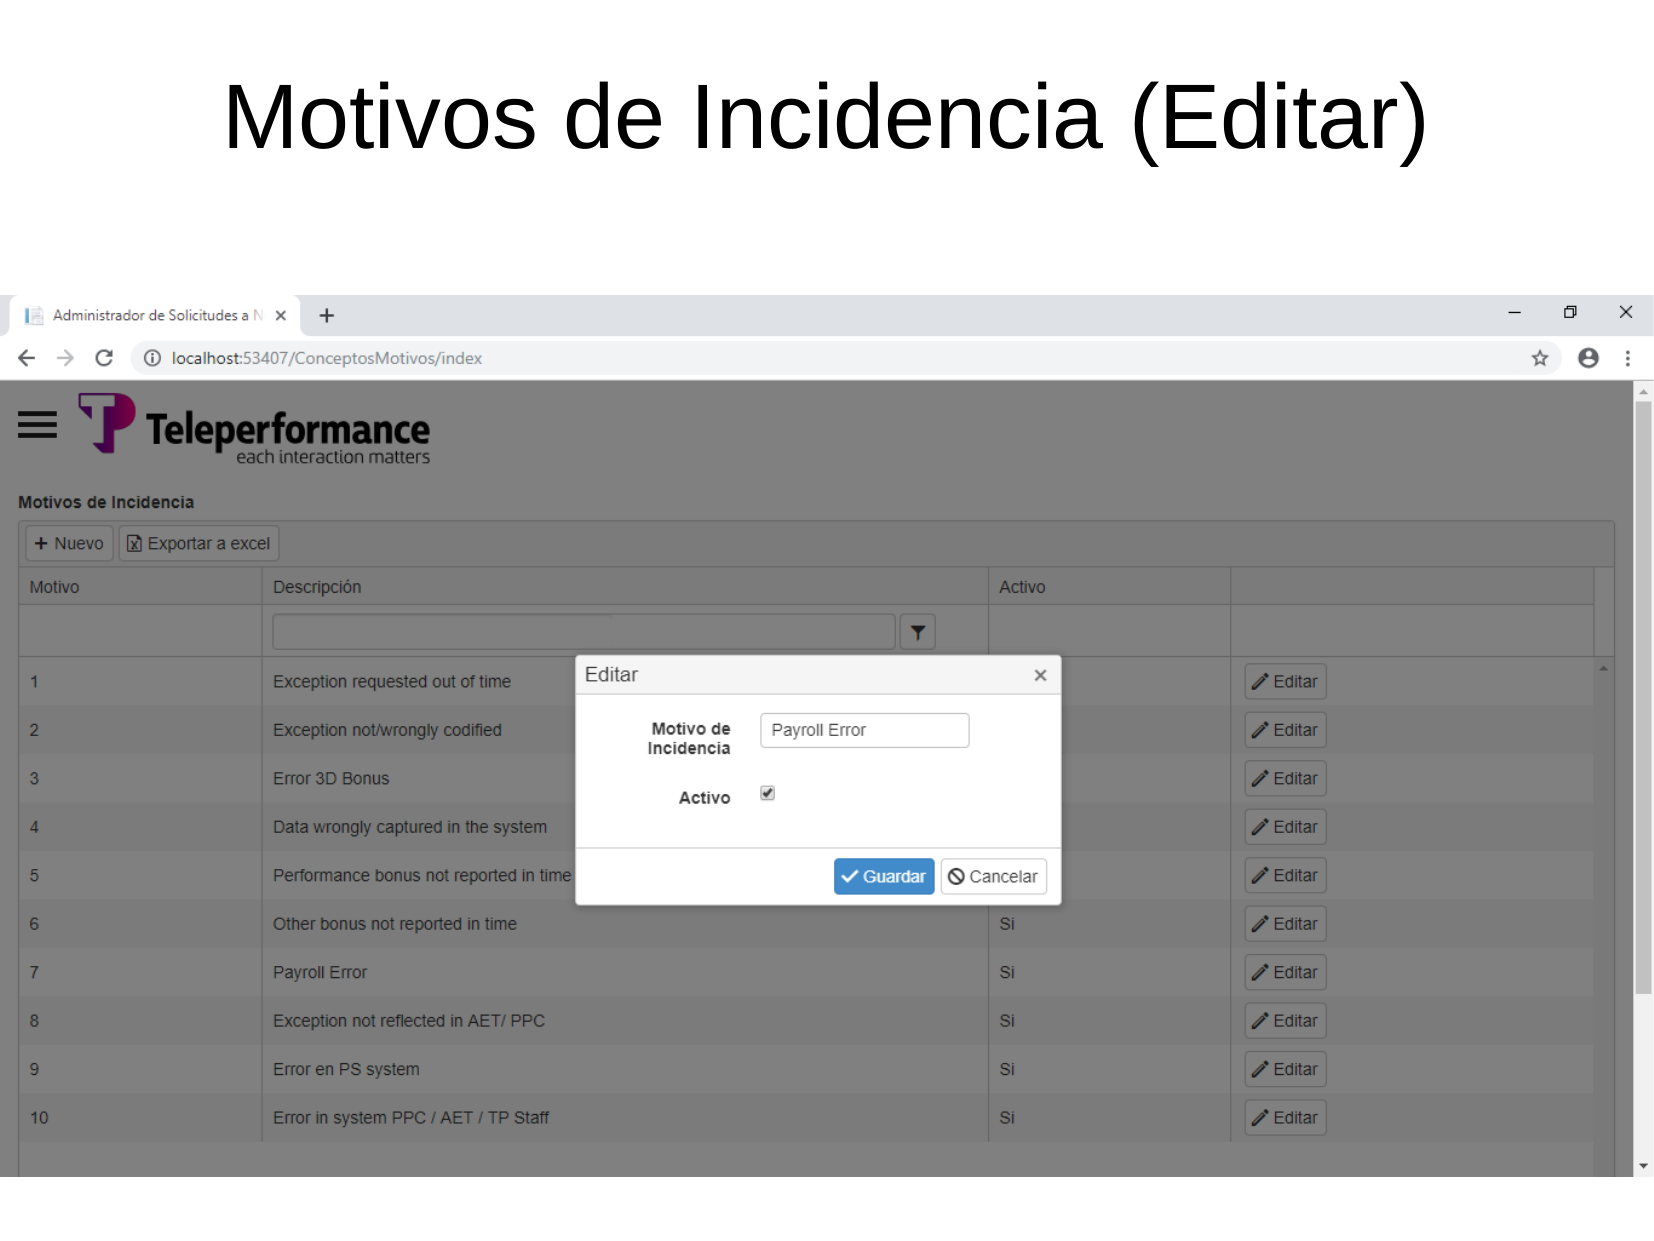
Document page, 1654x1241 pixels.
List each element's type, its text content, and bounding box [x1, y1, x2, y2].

title Motivos de Incidencia (Editar) [82, 49, 1571, 257]
picture [0, 295, 1654, 1177]
